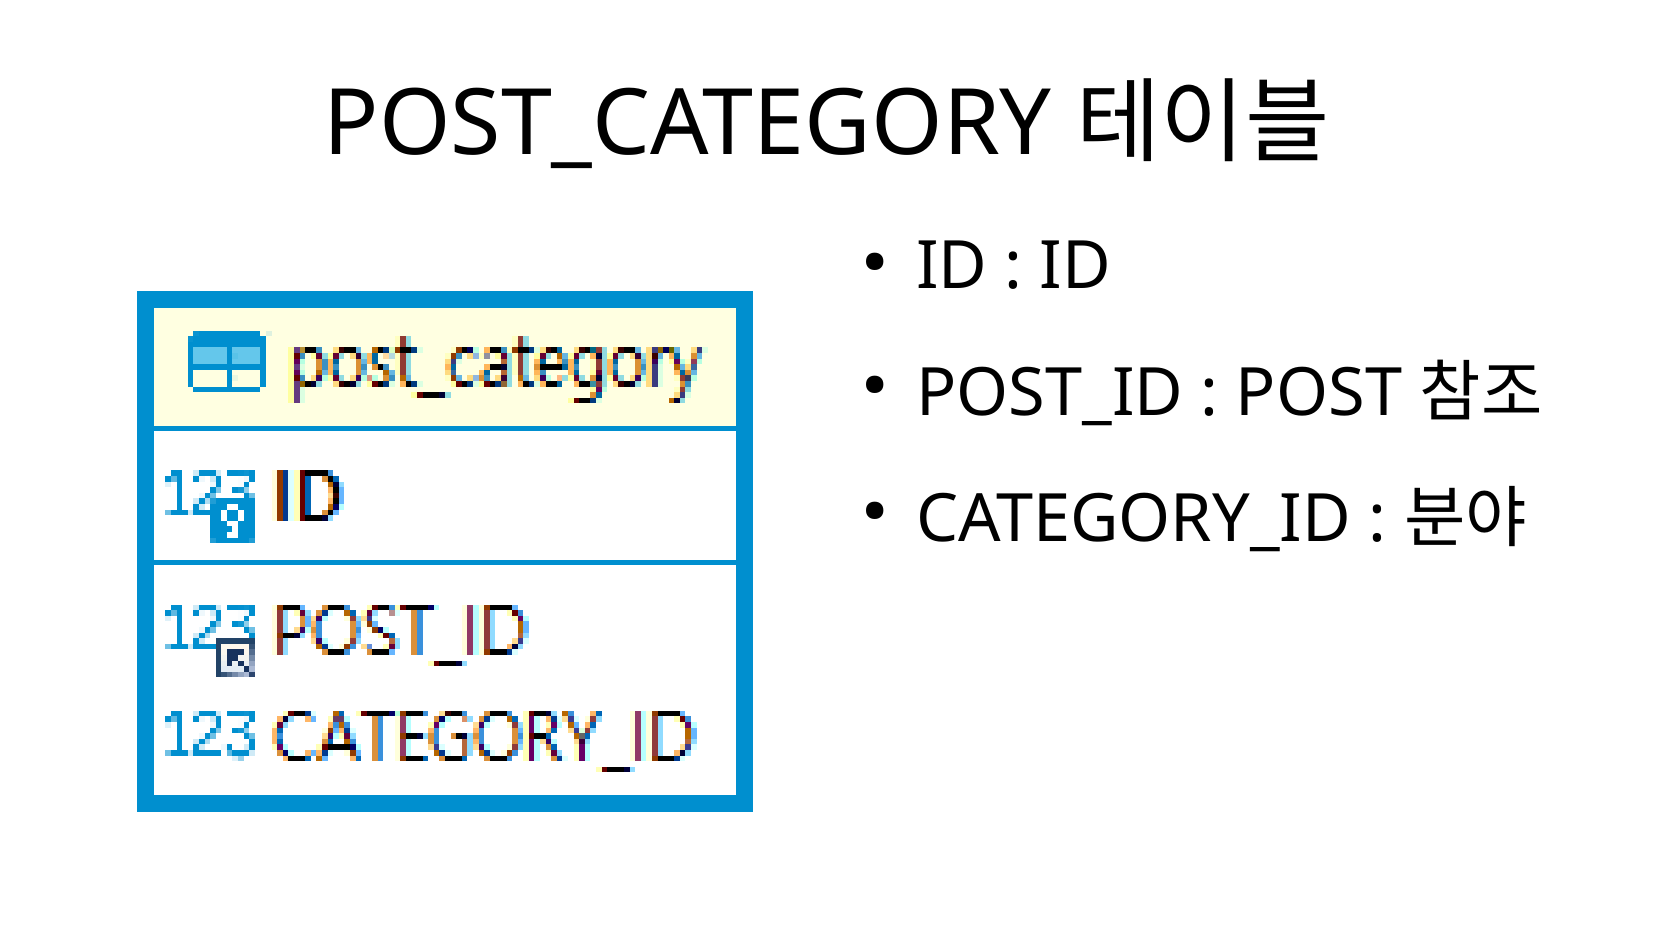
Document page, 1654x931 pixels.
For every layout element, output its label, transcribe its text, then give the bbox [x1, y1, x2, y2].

title POST_CATEGORY 테이블 [82, 37, 1571, 193]
picture [82, 236, 809, 868]
list ID : ID POST_ID : POST 참조 CATEGORY_ID : 분야 [845, 217, 1572, 886]
